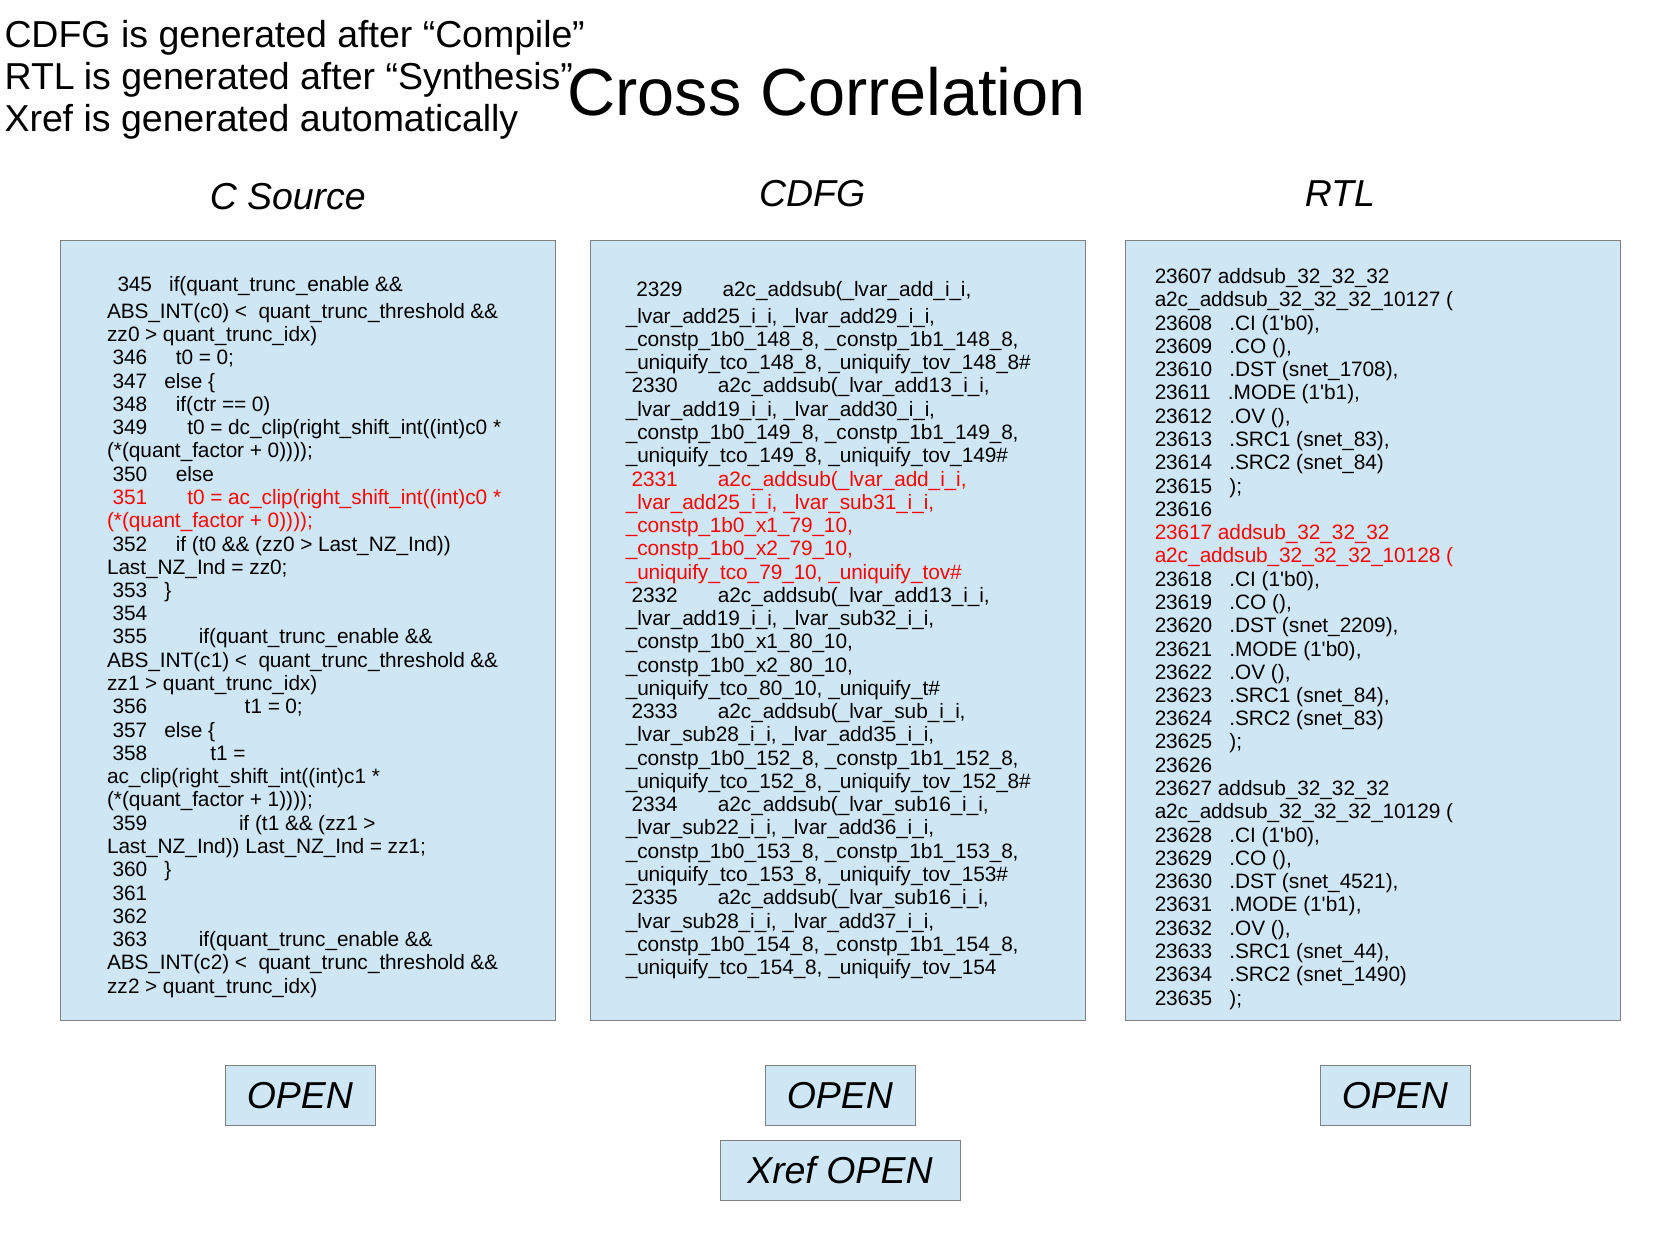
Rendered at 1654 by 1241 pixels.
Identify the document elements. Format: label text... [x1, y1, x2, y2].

text_box 2329 a2c_addsub(_lvar_add_i_i, _lvar_add25_i_i, _lvar_add29_i_i, _constp_1b0_148_8, _constp_1b1_148_8, _uniquify_tco_148_8, _uniquify_tov_148_8# 2330 a2c_addsub(_lvar_add13_i_i, _lvar_add19_i_i, _lvar_add30_i_i, _constp_1b0_149_8, _constp_1b1_149_8, _uniquify_tco_149_8, _uniquify_tov_149# 2331 a2c_addsub(_lvar_add_i_i, _lvar_add25_i_i, _lvar_sub31_i_i, _constp_1b0_x1_79_10, _constp_1b0_x2_79_10, _uniquify_tco_79_10, _uniquify_tov# 2332 a2c_addsub(_lvar_add13_i_i, _lvar_add19_i_i, _lvar_sub32_i_i, _constp_1b0_x1_80_10, _constp_1b0_x2_80_10, _uniquify_tco_80_10, _uniquify_t# 2333 a2c_addsub(_lvar_sub_i_i, _lvar_sub28_i_i, _lvar_add35_i_i, _constp_1b0_152_8, _constp_1b1_152_8, _uniquify_tco_152_8, _uniquify_tov_152_8# 2334 a2c_addsub(_lvar_sub16_i_i, _lvar_sub22_i_i, _lvar_add36_i_i, _constp_1b0_153_8, _constp_1b1_153_8, _uniquify_tco_153_8, _uniquify_tov_153# 2335 a2c_addsub(_lvar_sub16_i_i, _lvar_sub28_i_i, _lvar_add37_i_i, _constp_1b0_154_8, _constp_1b1_154_8, _uniquify_tco_154_8, _uniquify_tov_154 [611, 255, 1066, 1010]
text_box OPEN [765, 1065, 916, 1126]
text_box CDFG [744, 165, 881, 222]
text_box CDFG is generated after “Compile” RTL is generated after “Synthesis” Xref is generated automatically [0, 6, 601, 147]
text_box [1125, 240, 1621, 1021]
text_box C Source [195, 168, 381, 226]
title Cross Correlation [601, 49, 1571, 136]
text_box [590, 240, 1086, 1021]
text_box 345 if(quant_trunc_enable && ABS_INT(c0) < quant_trunc_threshold && zz0 > quant_trunc_idx) 346 t0 = 0; 347 else { 348 if(ctr == 0) 349 t0 = dc_clip(right_shift_int((int)c0 * (*(quant_factor + 0)))); 350 else 351 t0 = ac_clip(right_shift_int((int)c0 * (*(quant_factor + 0)))); 352 if (t0 && (zz0 > Last_NZ_Ind)) Last_NZ_Ind = zz0; 353 } 354 355 if(quant_trunc_enable && ABS_INT(c1) < quant_trunc_threshold && zz1 > quant_trunc_idx) 356 t1 = 0; 357 else { 358 t1 = ac_clip(right_shift_int((int)c1 * (*(quant_factor + 1)))); 359 if (t1 && (zz1 > Last_NZ_Ind)) Last_NZ_Ind = zz1; 360 } 361 362 363 if(quant_trunc_enable && ABS_INT(c2) < quant_trunc_threshold && zz2 > quant_trunc_idx) [92, 250, 526, 1006]
text_box RTL [1290, 165, 1390, 222]
text_box [60, 240, 556, 1021]
text_box OPEN [225, 1065, 376, 1126]
text_box Xref OPEN [720, 1140, 961, 1201]
text_box 23607 addsub_32_32_32 a2c_addsub_32_32_32_10127 ( 23608 .CI (1'b0), 23609 .CO (), 23610 .DST (snet_1708), 23611 .MODE (1'b1), 23612 .OV (), 23613 .SRC1 (snet_83), 23614 .SRC2 (snet_84) 23615 ); 23616 23617 addsub_32_32_32 a2c_addsub_32_32_32_10128 ( 23618 .CI (1'b0), 23619 .CO (), 23620 .DST (snet_2209), 23621 .MODE (1'b0), 23622 .OV (), 23623 .SRC1 (snet_84), 23624 .SRC2 (snet_83) 23625 ); 23626 23627 addsub_32_32_32 a2c_addsub_32_32_32_10129 ( 23628 .CI (1'b0), 23629 .CO (), 23630 .DST (snet_4521), 23631 .MODE (1'b1), 23632 .OV (), 23633 .SRC1 (snet_44), 23634 .SRC2 (snet_1490) 23635 ); [1140, 257, 1591, 1041]
text_box OPEN [1320, 1065, 1471, 1126]
